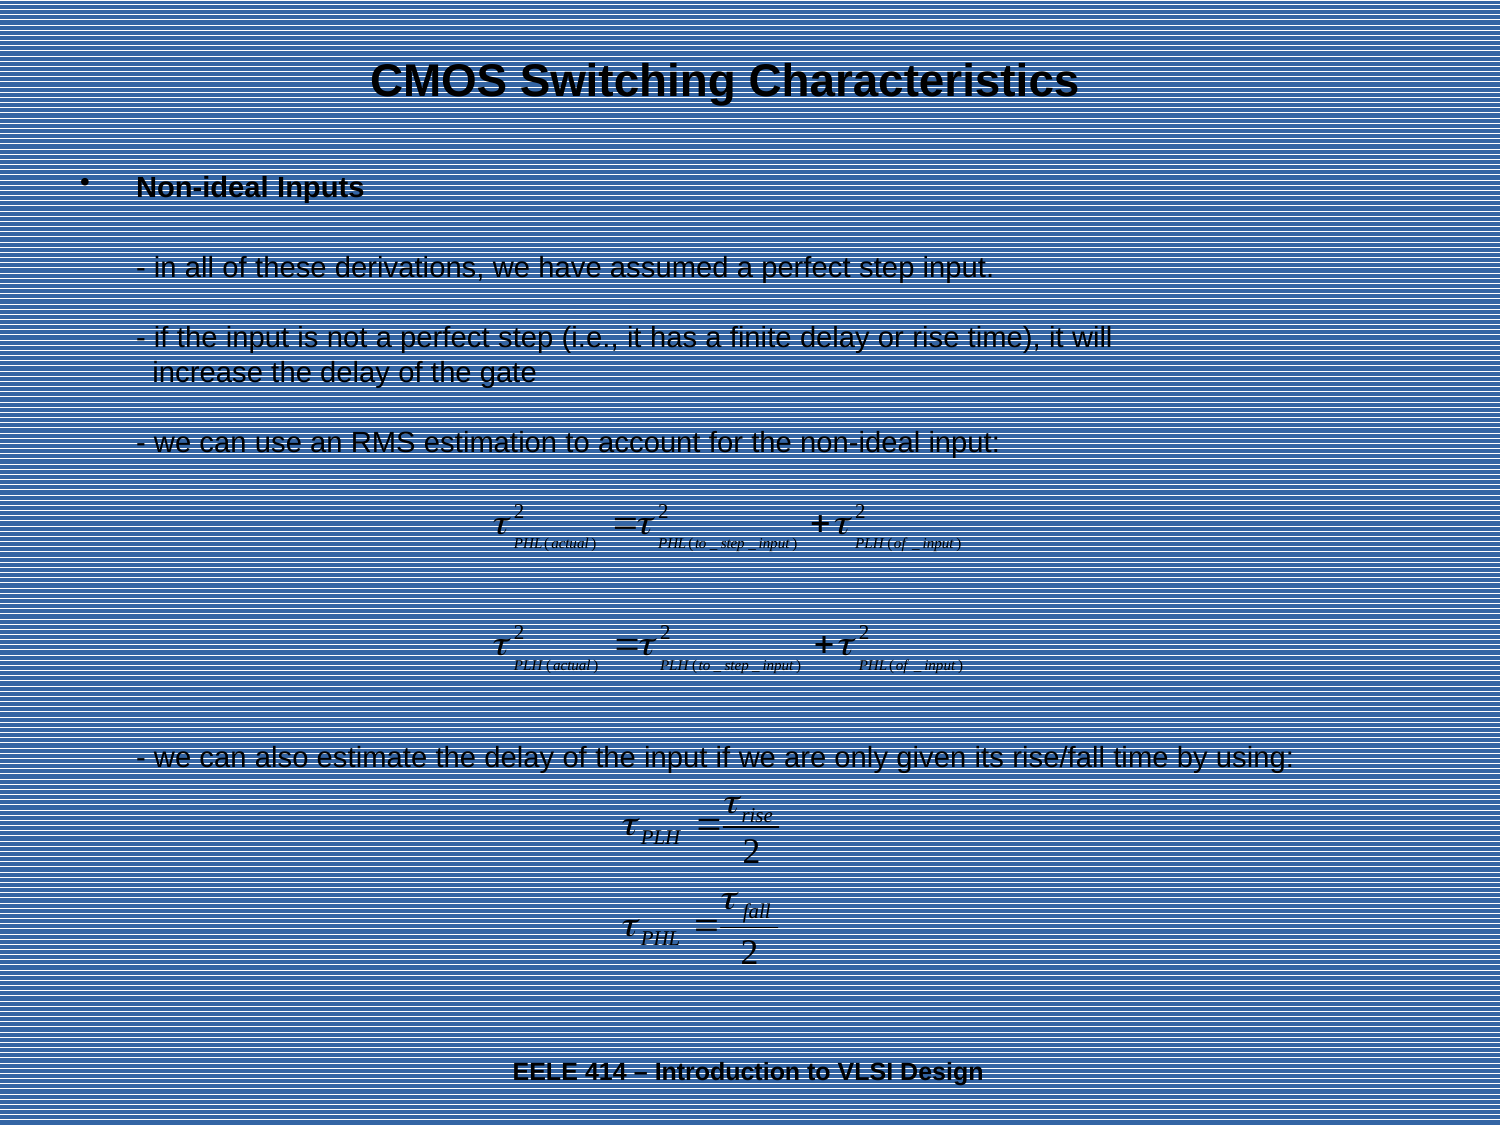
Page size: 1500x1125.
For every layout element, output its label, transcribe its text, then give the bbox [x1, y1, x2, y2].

title CMOS Switching Characteristics [87, 37, 1363, 120]
picture [489, 495, 971, 682]
list Non-ideal Inputs - in all of these derivations, we have assumed a perfect step input. - if the input is not a perfect step (i.e., it has a finite delay or rise time), it will increase the delay of the gate - we can use an RMS estimation to account for the non-ideal input: - we can also estimate the delay of the input if we are only given its rise/fall time by using: [64, 160, 1471, 988]
chart [490, 497, 972, 685]
chart [620, 781, 789, 975]
picture [618, 779, 786, 971]
